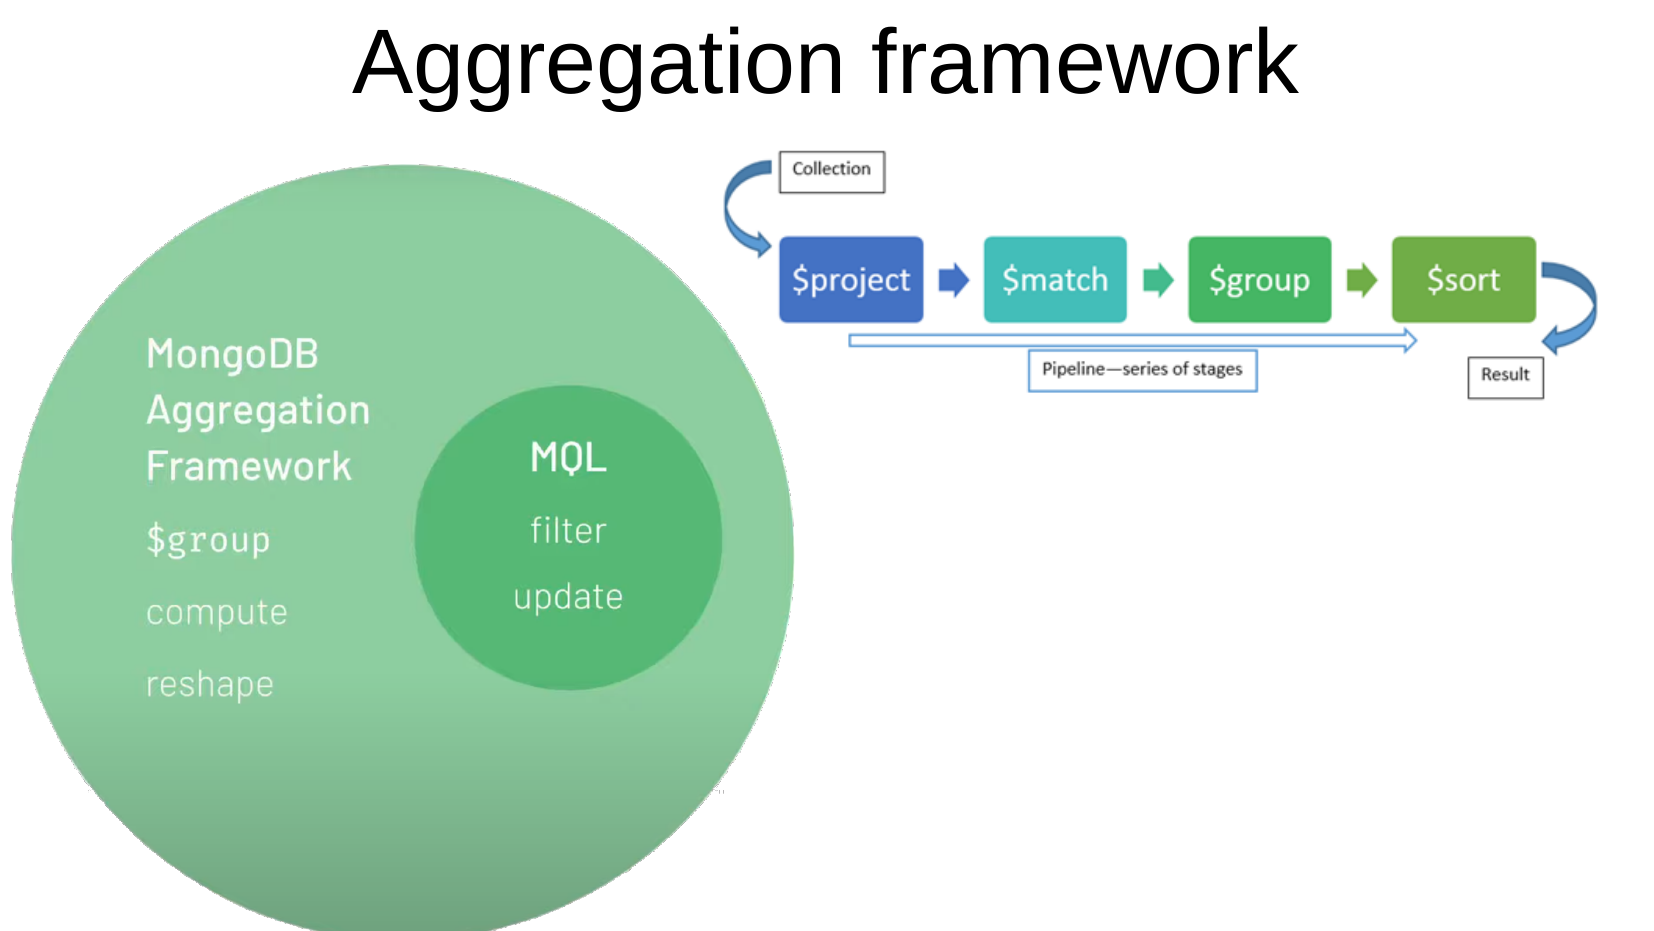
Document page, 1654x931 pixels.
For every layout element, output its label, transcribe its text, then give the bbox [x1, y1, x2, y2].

picture [0, 112, 1654, 931]
title Aggregation framework [82, 0, 1571, 140]
